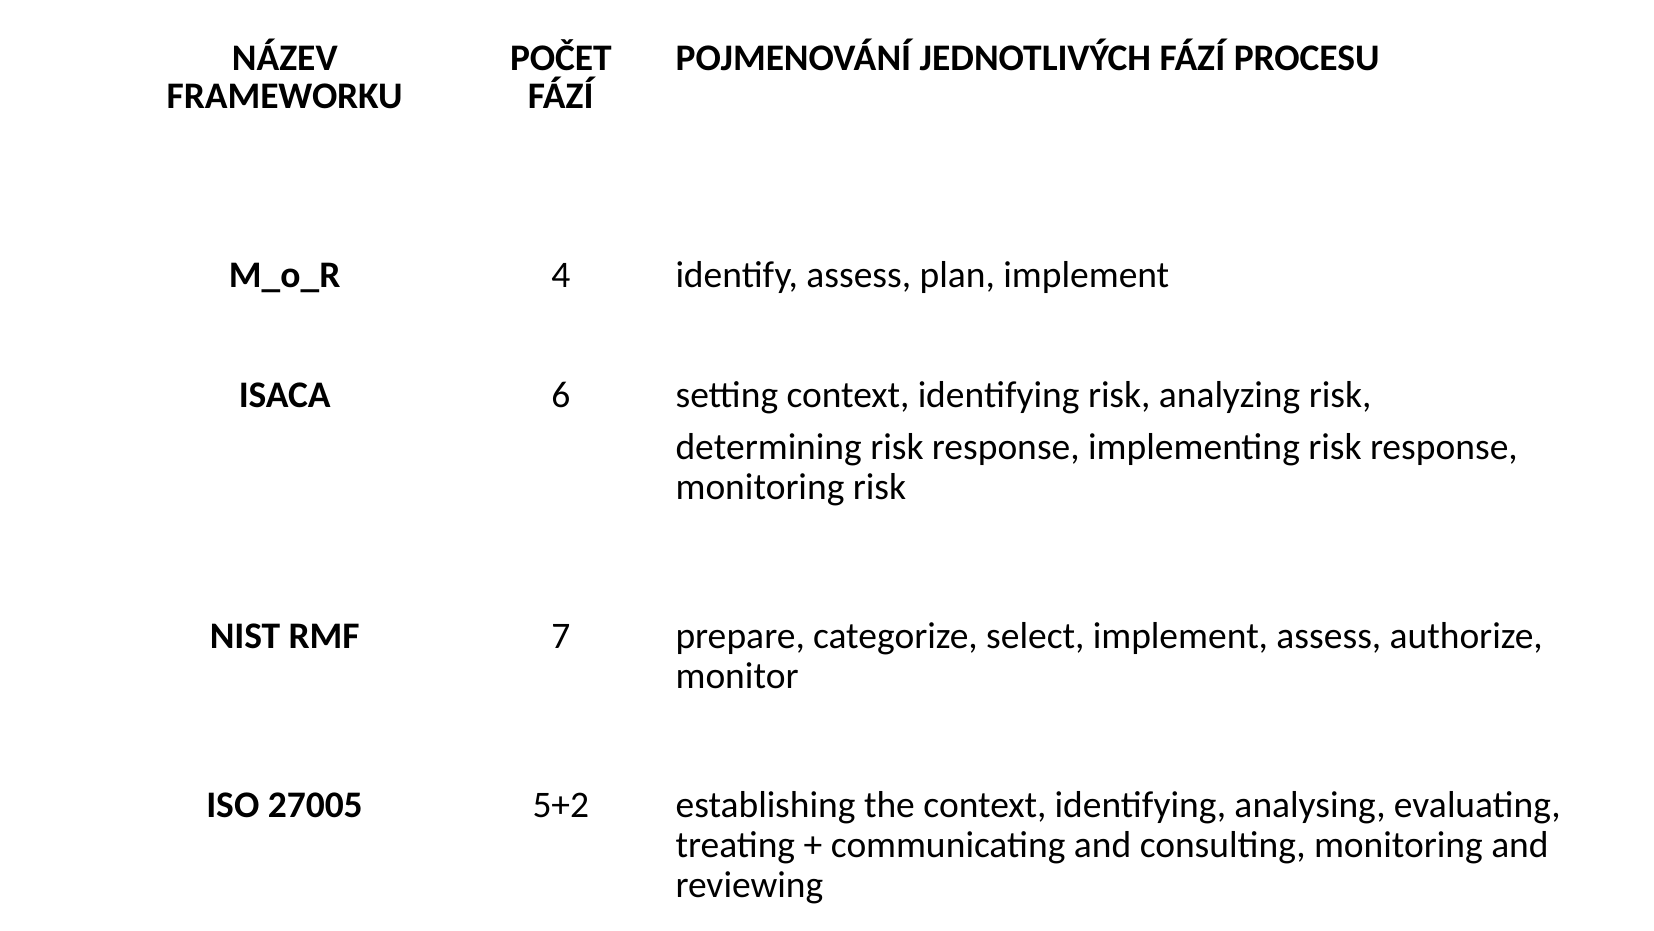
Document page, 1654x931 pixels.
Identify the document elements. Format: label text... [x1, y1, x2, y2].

table_cell 5+2 [462, 780, 660, 918]
table_header Název frameworku [109, 36, 460, 249]
table_cell 6 [462, 370, 660, 610]
table_cell NIST RMF [109, 611, 460, 778]
table_header Pojmenování jednotlivých fází procesu [662, 36, 1593, 249]
table_header Počet fází [462, 36, 660, 249]
table_cell setting context, identifying risk, analyzing risk, determining risk response, implementing risk response, monitoring risk [662, 370, 1593, 610]
table_cell ISACA [109, 370, 460, 610]
table_cell establishing the context, identifying, analysing, evaluating, treating + communicating and consulting, monitoring and reviewing [662, 780, 1593, 918]
table_cell 4 [462, 250, 660, 368]
table_cell 7 [462, 611, 660, 778]
table_cell prepare, categorize, select, implement, assess, authorize, monitor [662, 611, 1593, 778]
table_cell M_o_R [109, 250, 460, 368]
table_cell ISO 27005 [109, 780, 460, 918]
table_cell identify, assess, plan, implement [662, 250, 1593, 368]
